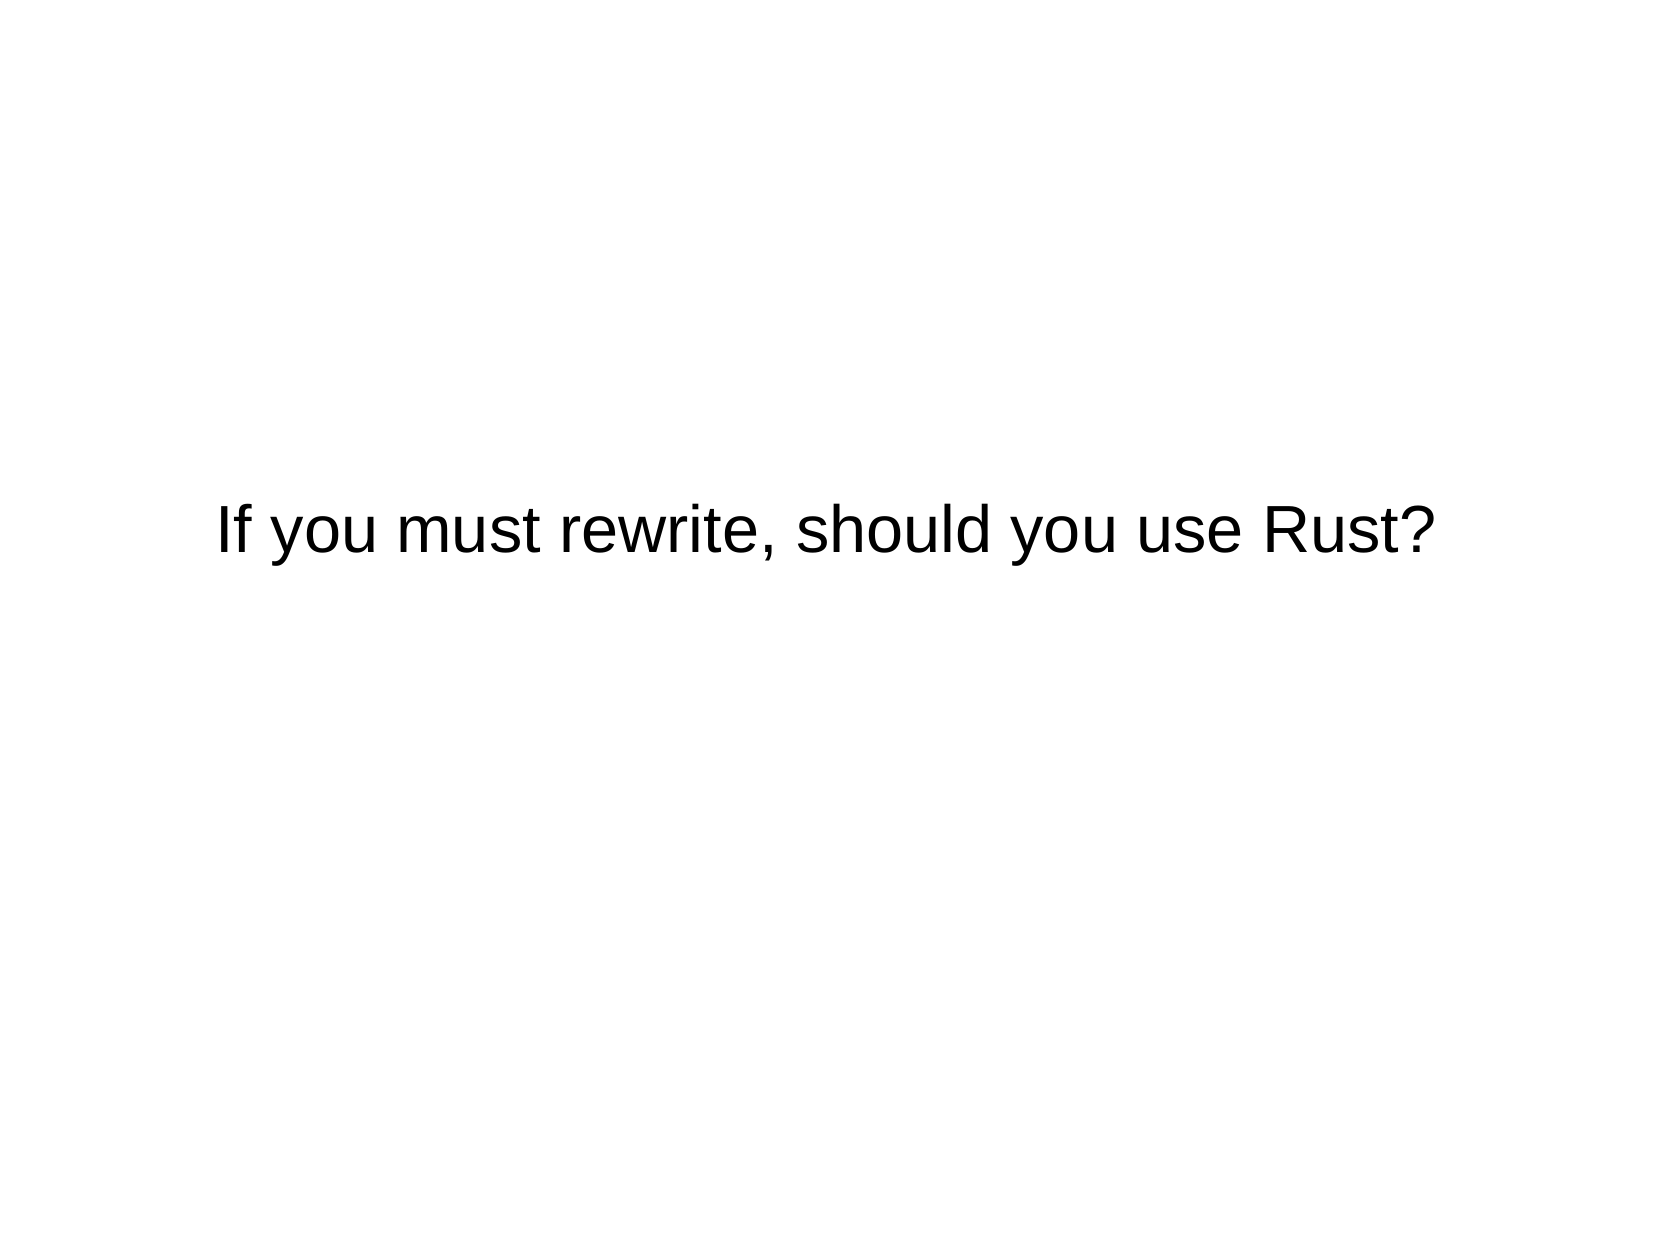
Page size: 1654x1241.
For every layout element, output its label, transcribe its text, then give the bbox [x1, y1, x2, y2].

subtitle If you must rewrite, should you use Rust? [82, 49, 1571, 1010]
